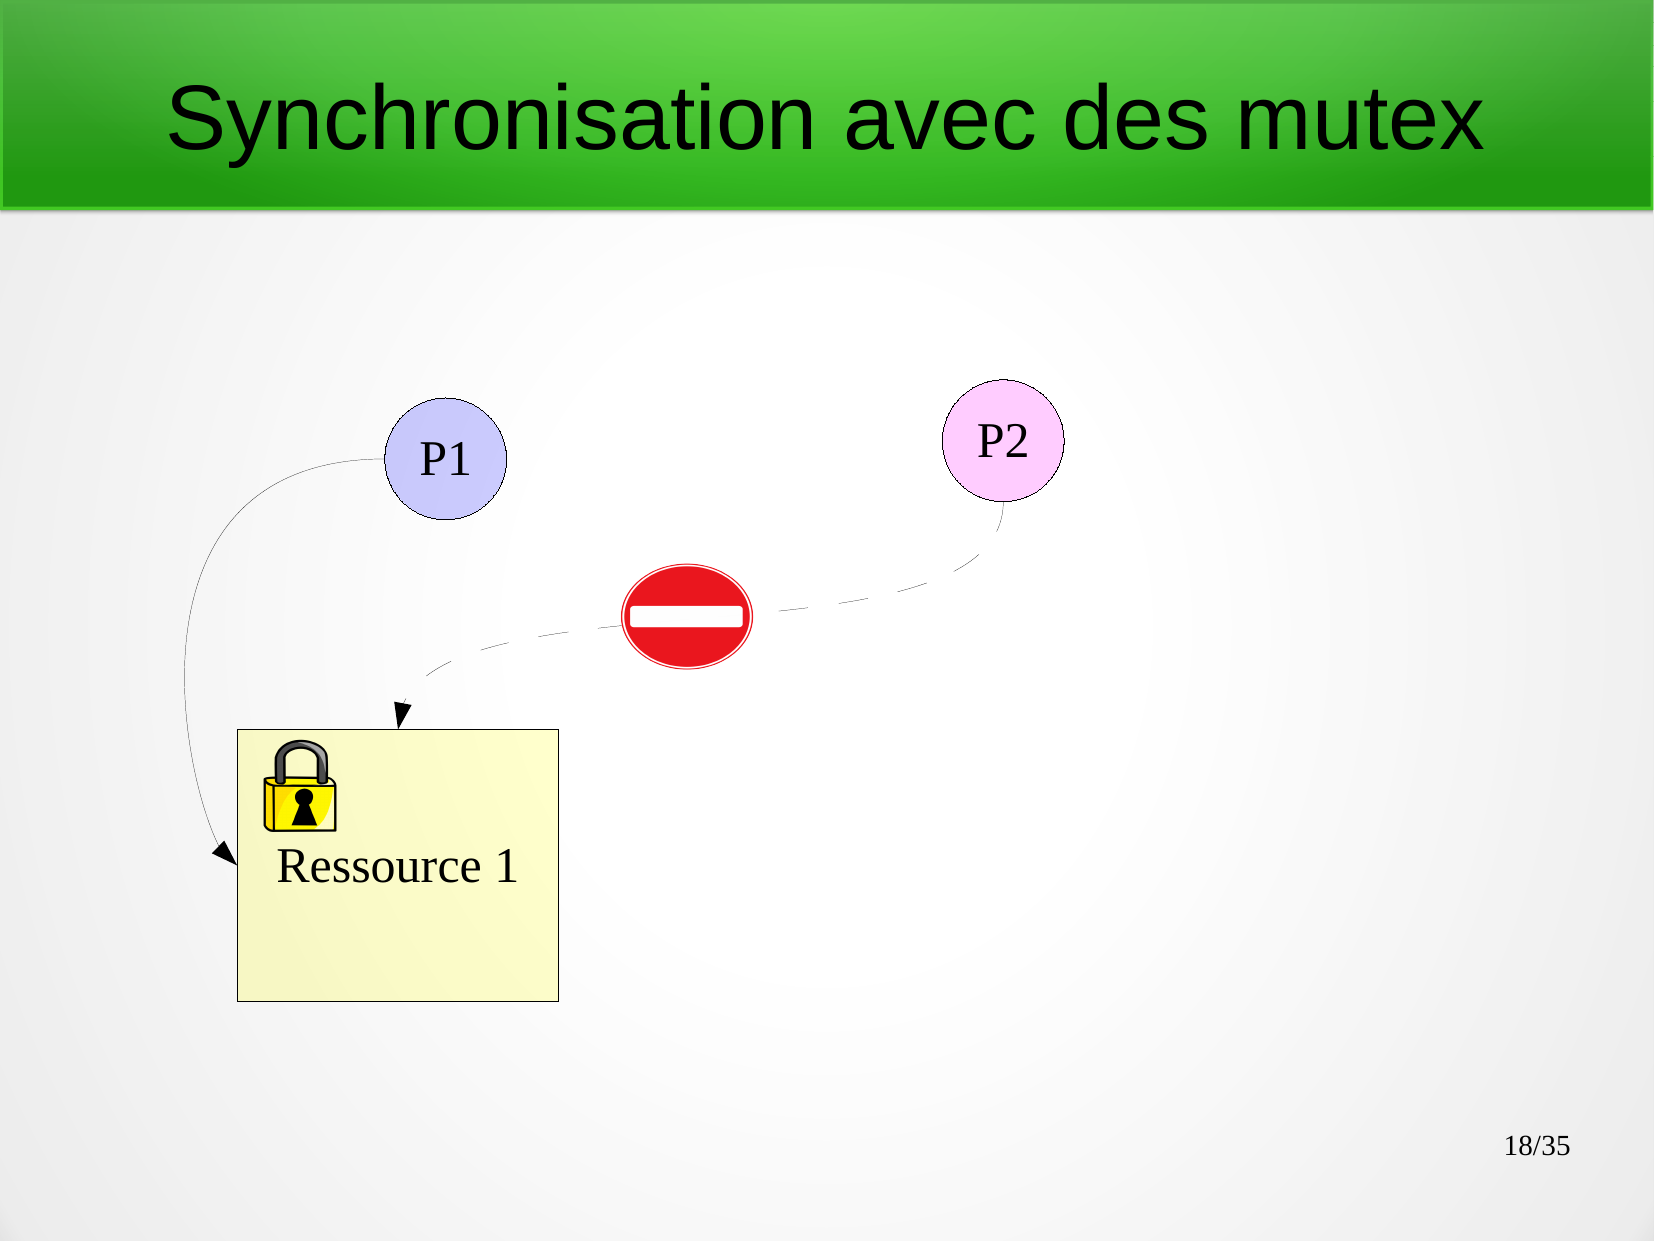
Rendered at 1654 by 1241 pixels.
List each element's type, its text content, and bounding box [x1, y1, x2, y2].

text_box P2 [942, 379, 1065, 502]
picture [612, 555, 760, 723]
picture [240, 731, 358, 846]
text_box Ressource 1 [237, 729, 559, 1002]
title Synchronisation avec des mutex [82, 47, 1571, 189]
text_box P1 [384, 397, 507, 520]
